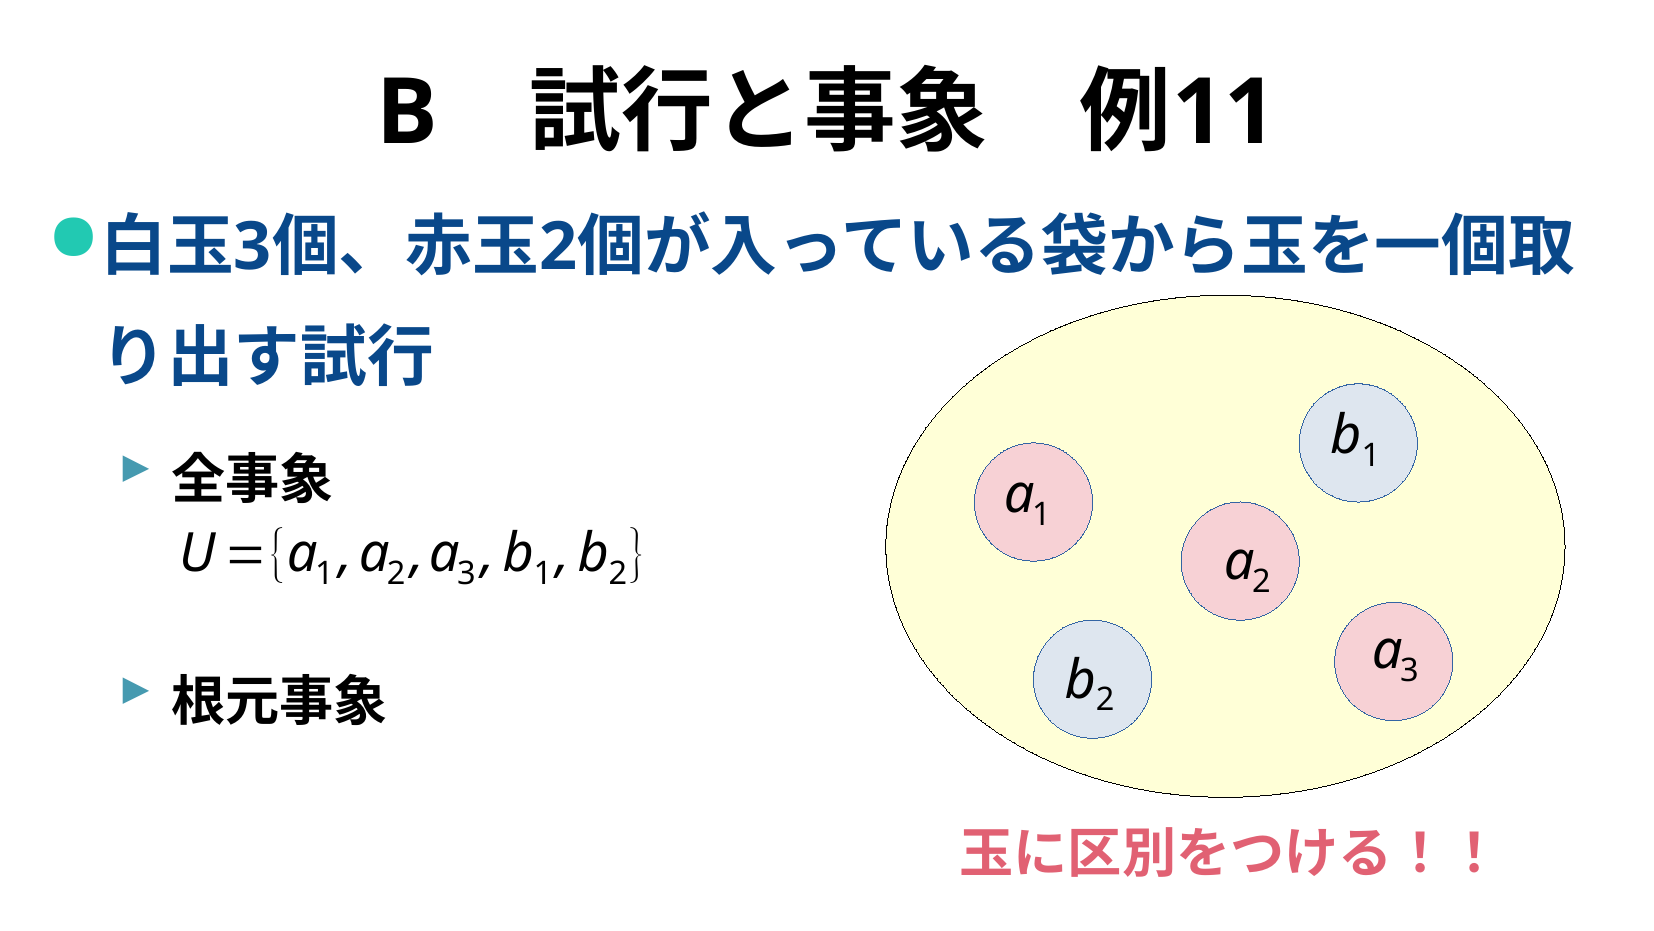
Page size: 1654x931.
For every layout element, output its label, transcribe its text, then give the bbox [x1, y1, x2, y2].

chart [177, 523, 650, 591]
chart [1223, 531, 1270, 599]
chart [1062, 649, 1113, 717]
chart [1328, 405, 1379, 473]
chart [1003, 464, 1050, 532]
text_box [885, 295, 1566, 790]
title B 試行と事象 例11 [29, 29, 1625, 177]
text_box 玉に区別をつける！！ [944, 790, 1536, 899]
chart [1371, 620, 1418, 688]
list 白玉3個、赤玉2個が入っている袋から玉を一個取り出す試行 全事象 根元事象 [29, 177, 1625, 848]
